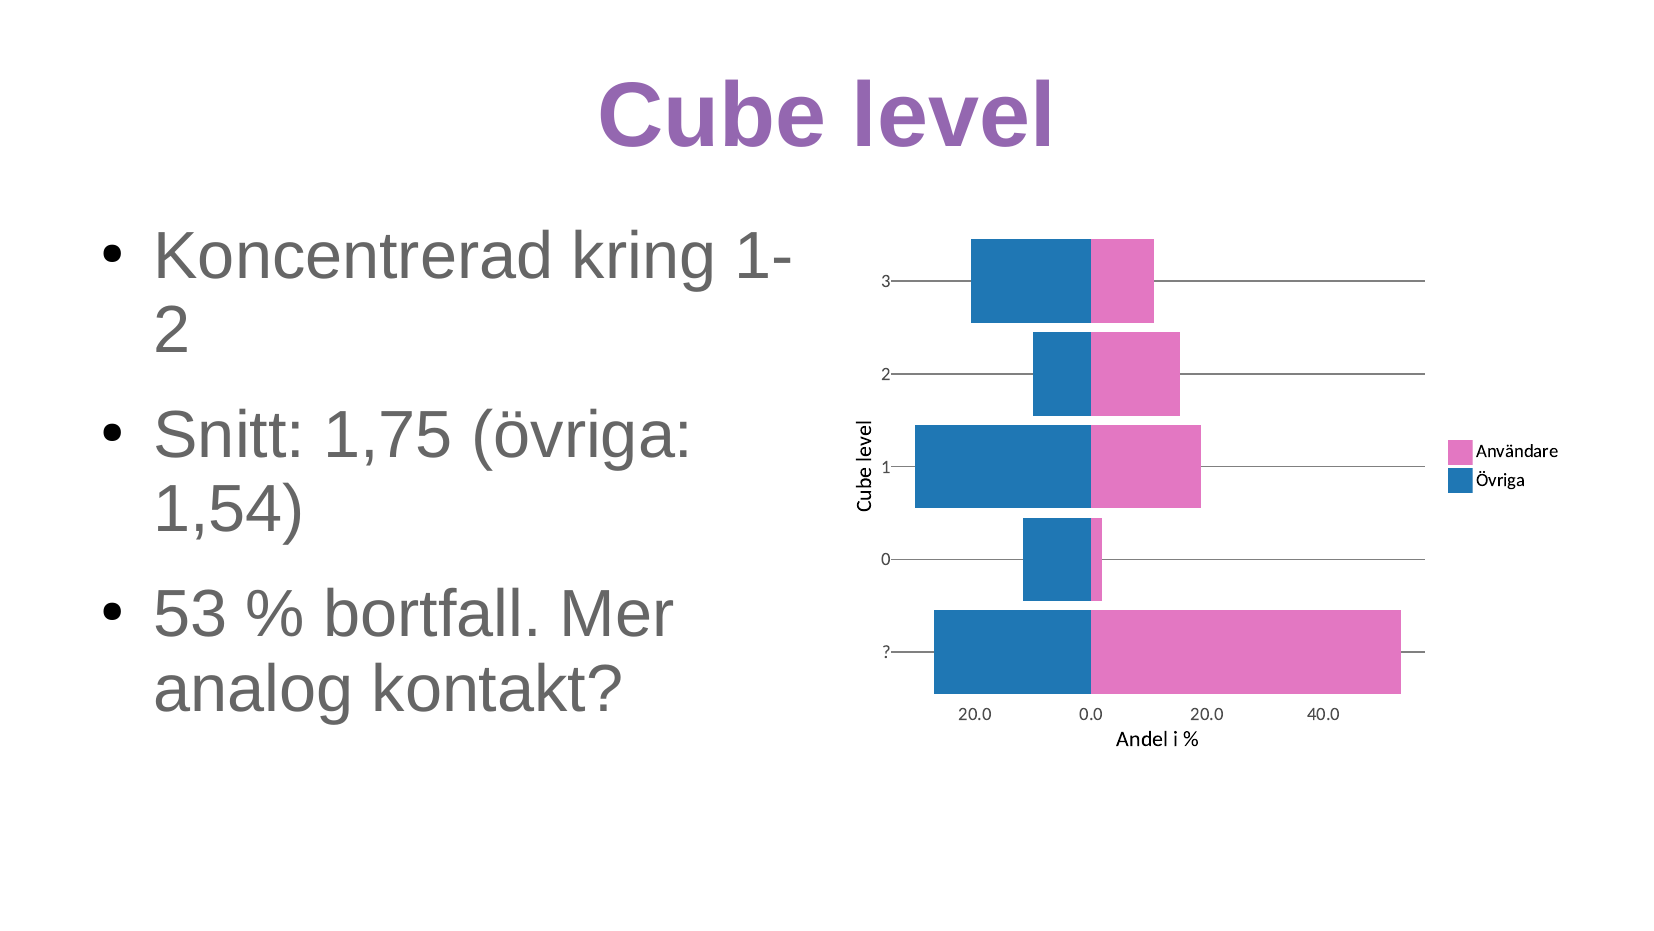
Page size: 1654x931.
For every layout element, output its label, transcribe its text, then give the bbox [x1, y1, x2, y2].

picture [848, 217, 1568, 758]
title Cube level [82, 37, 1571, 193]
list Koncentrerad kring 1-2 Snitt: 1,75 (övriga: 1,54) 53 % bortfall. Mer analog kontakt? [82, 217, 809, 758]
